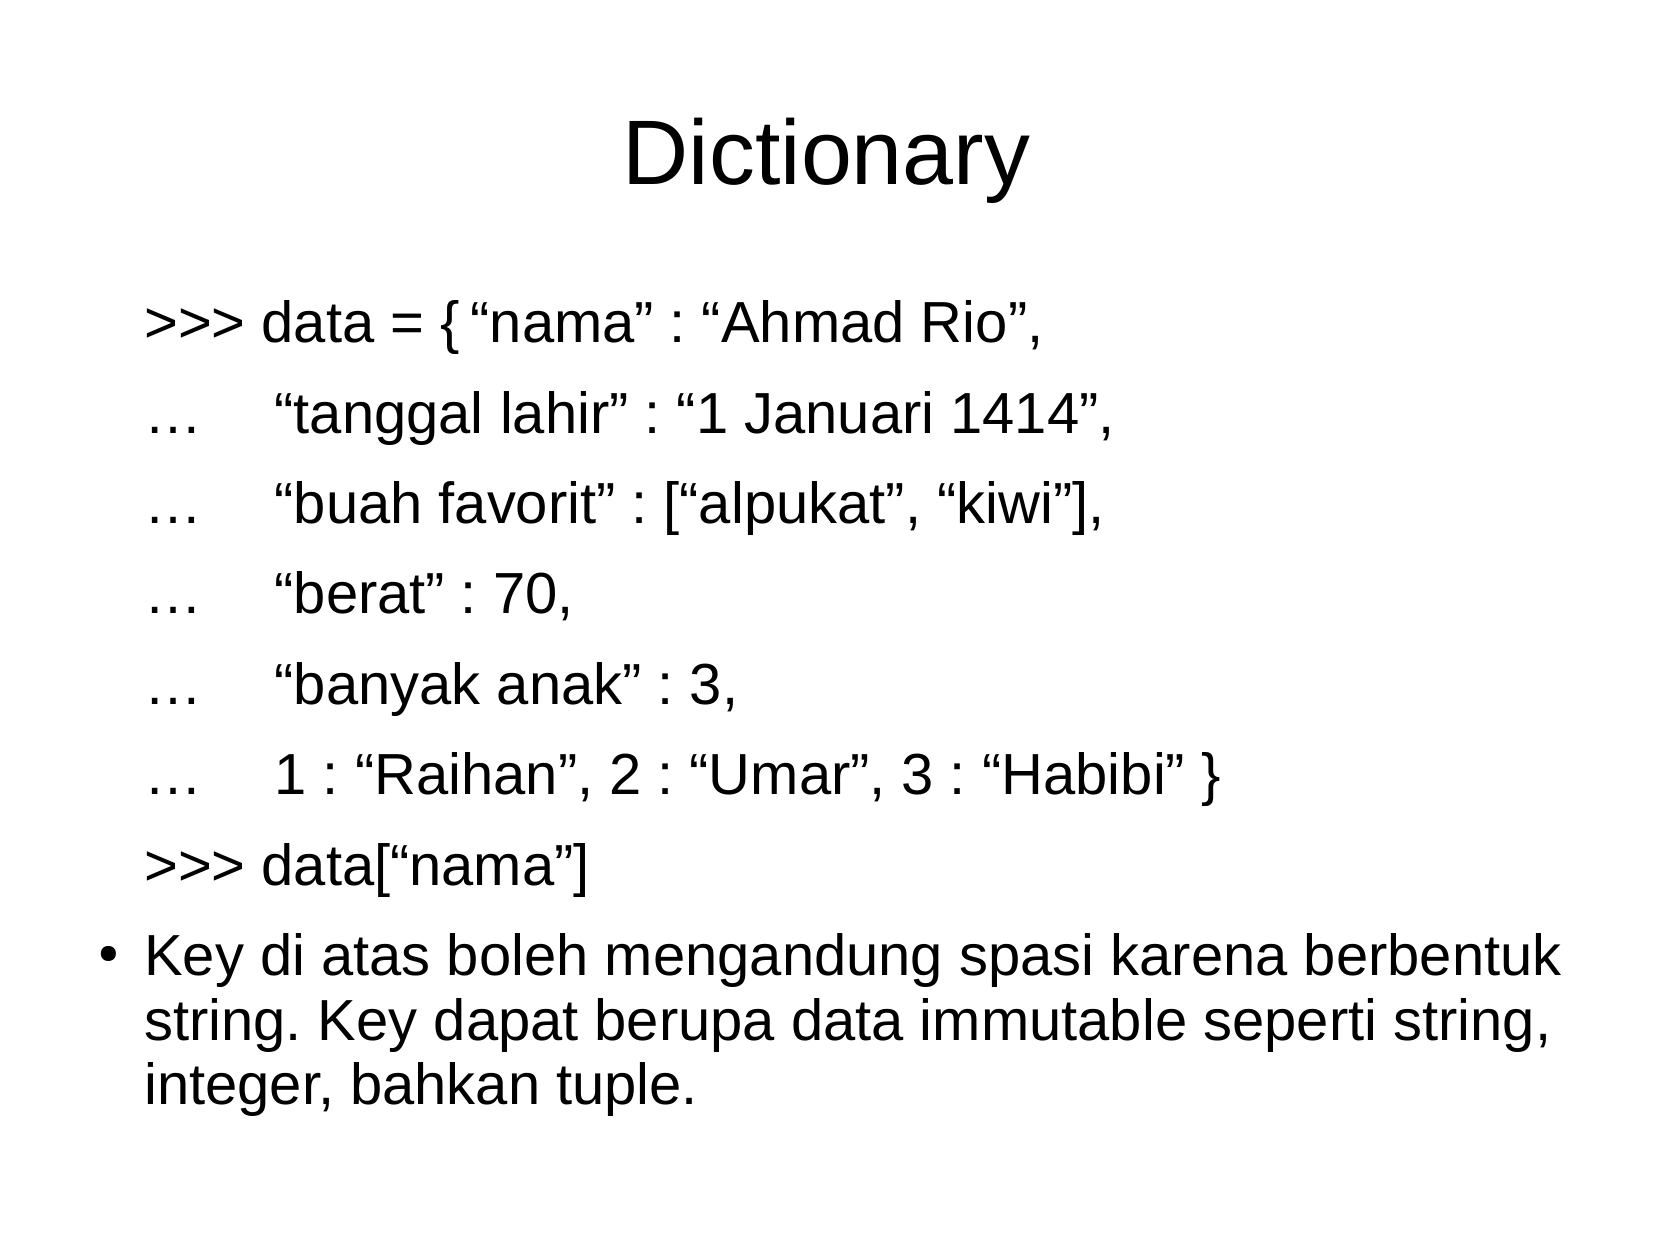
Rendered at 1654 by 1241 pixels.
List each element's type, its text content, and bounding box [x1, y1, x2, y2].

list >>> data = { “nama” : “Ahmad Rio”, … “tanggal lahir” : “1 Januari 1414”, … “buah favorit” : [“alpukat”, “kiwi”], … “berat” : 70, … “banyak anak” : 3, … 1 : “Raihan”, 2 : “Umar”, 3 : “Habibi” } >>> data[“nama”] Key di atas boleh mengandung spasi karena berbentuk string. Key dapat berupa data immutable seperti string, integer, bahkan tuple. [82, 290, 1571, 1126]
title Dictionary [82, 49, 1571, 257]
